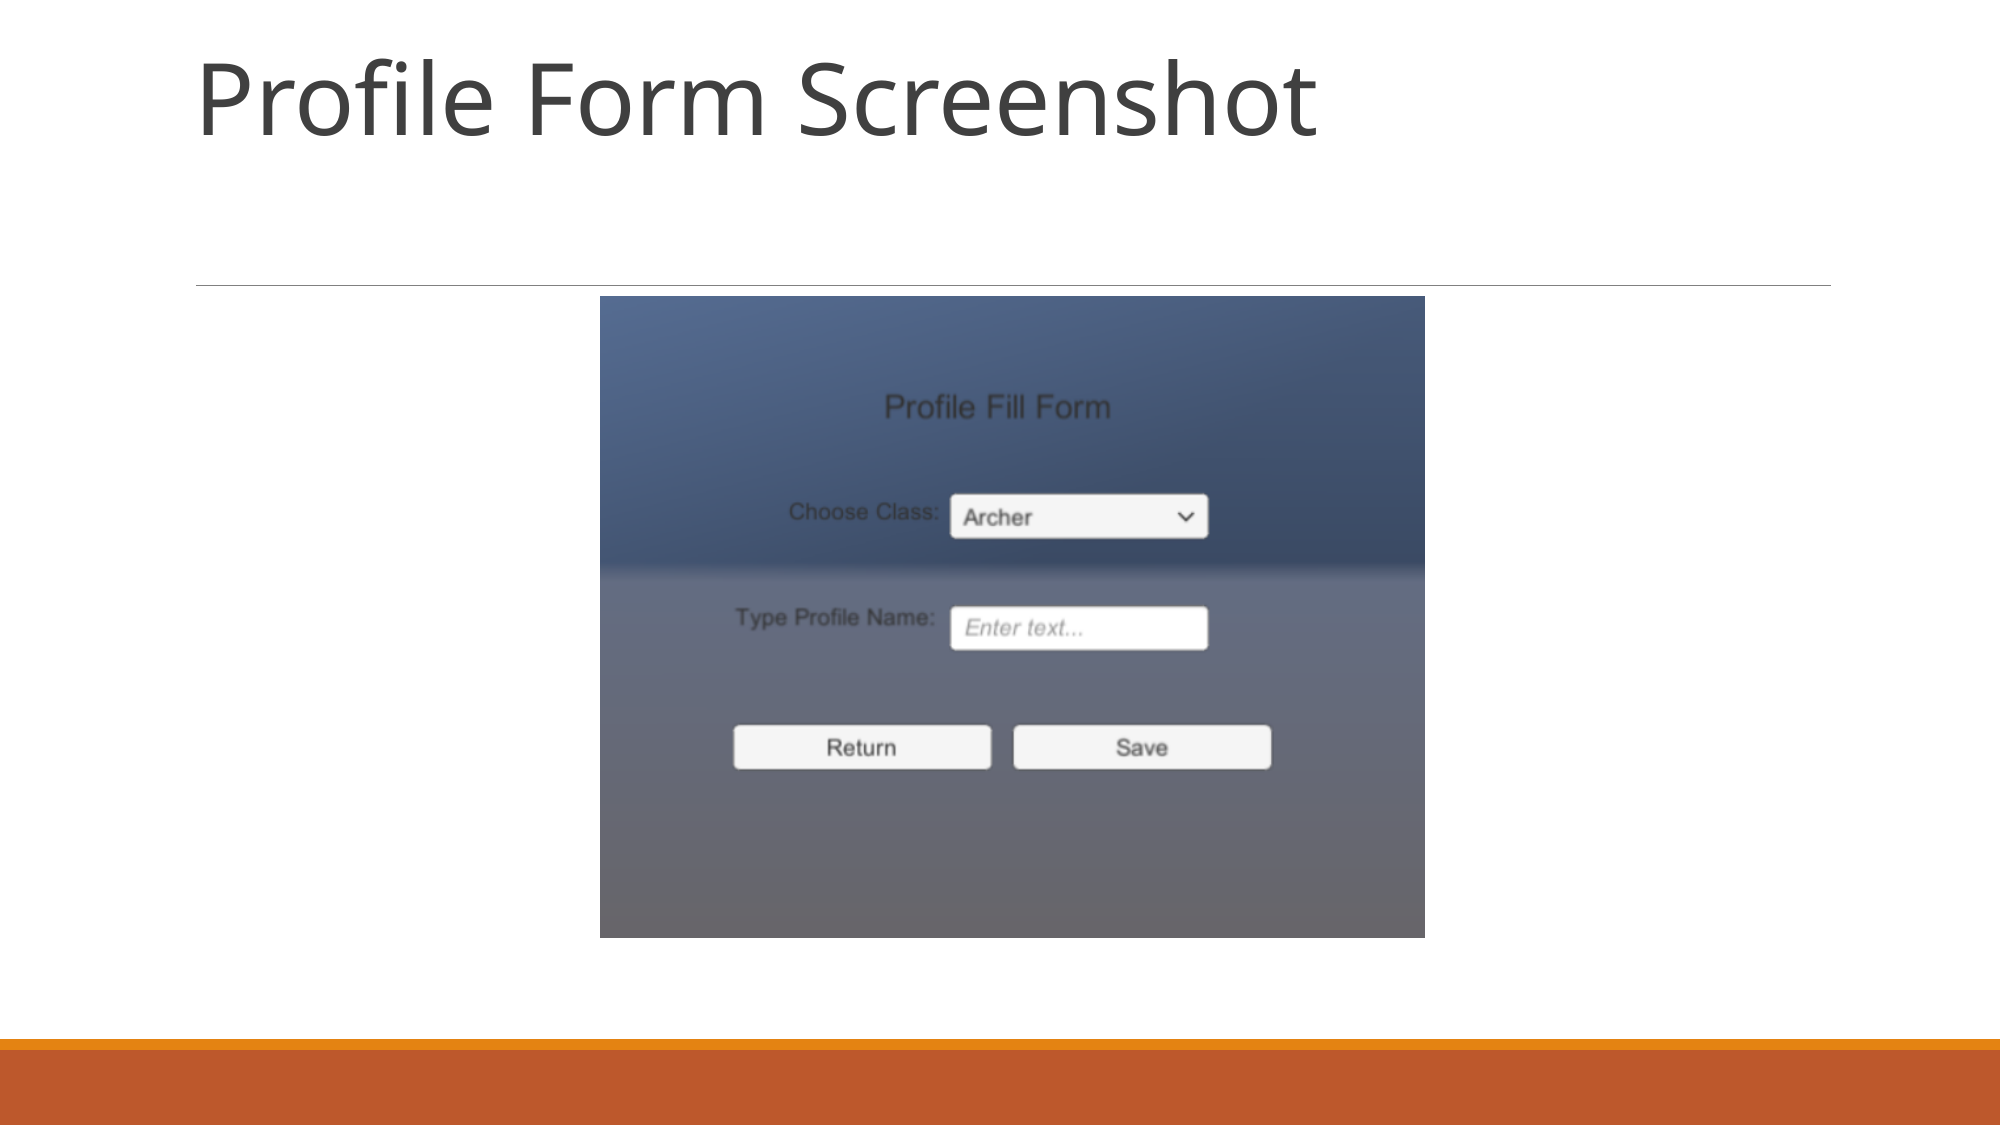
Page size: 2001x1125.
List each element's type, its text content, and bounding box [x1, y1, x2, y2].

picture [600, 296, 1425, 938]
title Profile Form Screenshot [180, 47, 1830, 285]
